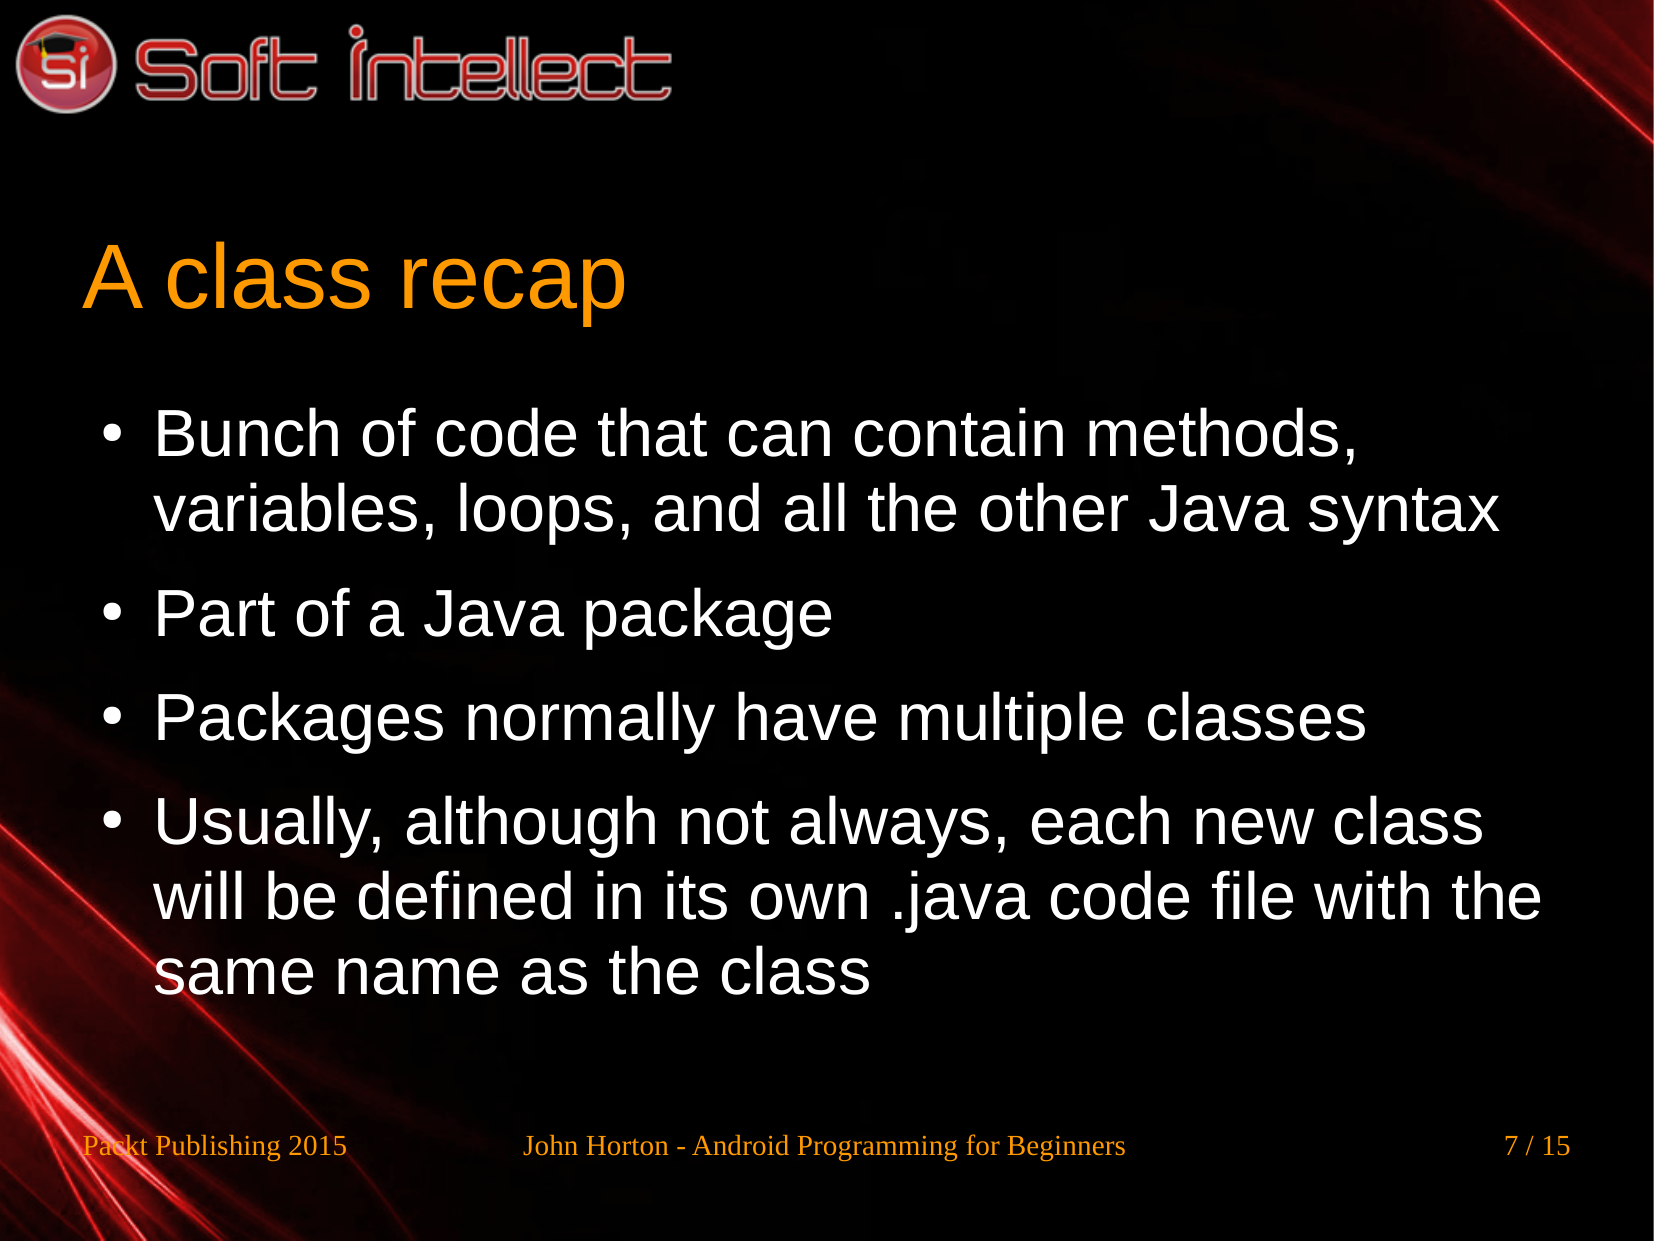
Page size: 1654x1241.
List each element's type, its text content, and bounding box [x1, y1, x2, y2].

list Bunch of code that can contain methods, variables, loops, and all the other Java syntax Part of a Java package Packages normally have multiple classes Usually, although not always, each new class will be defined in its own .java code file with the same name as the class [82, 396, 1571, 1116]
picture [0, 0, 1654, 1241]
title A class recap [82, 173, 1571, 381]
